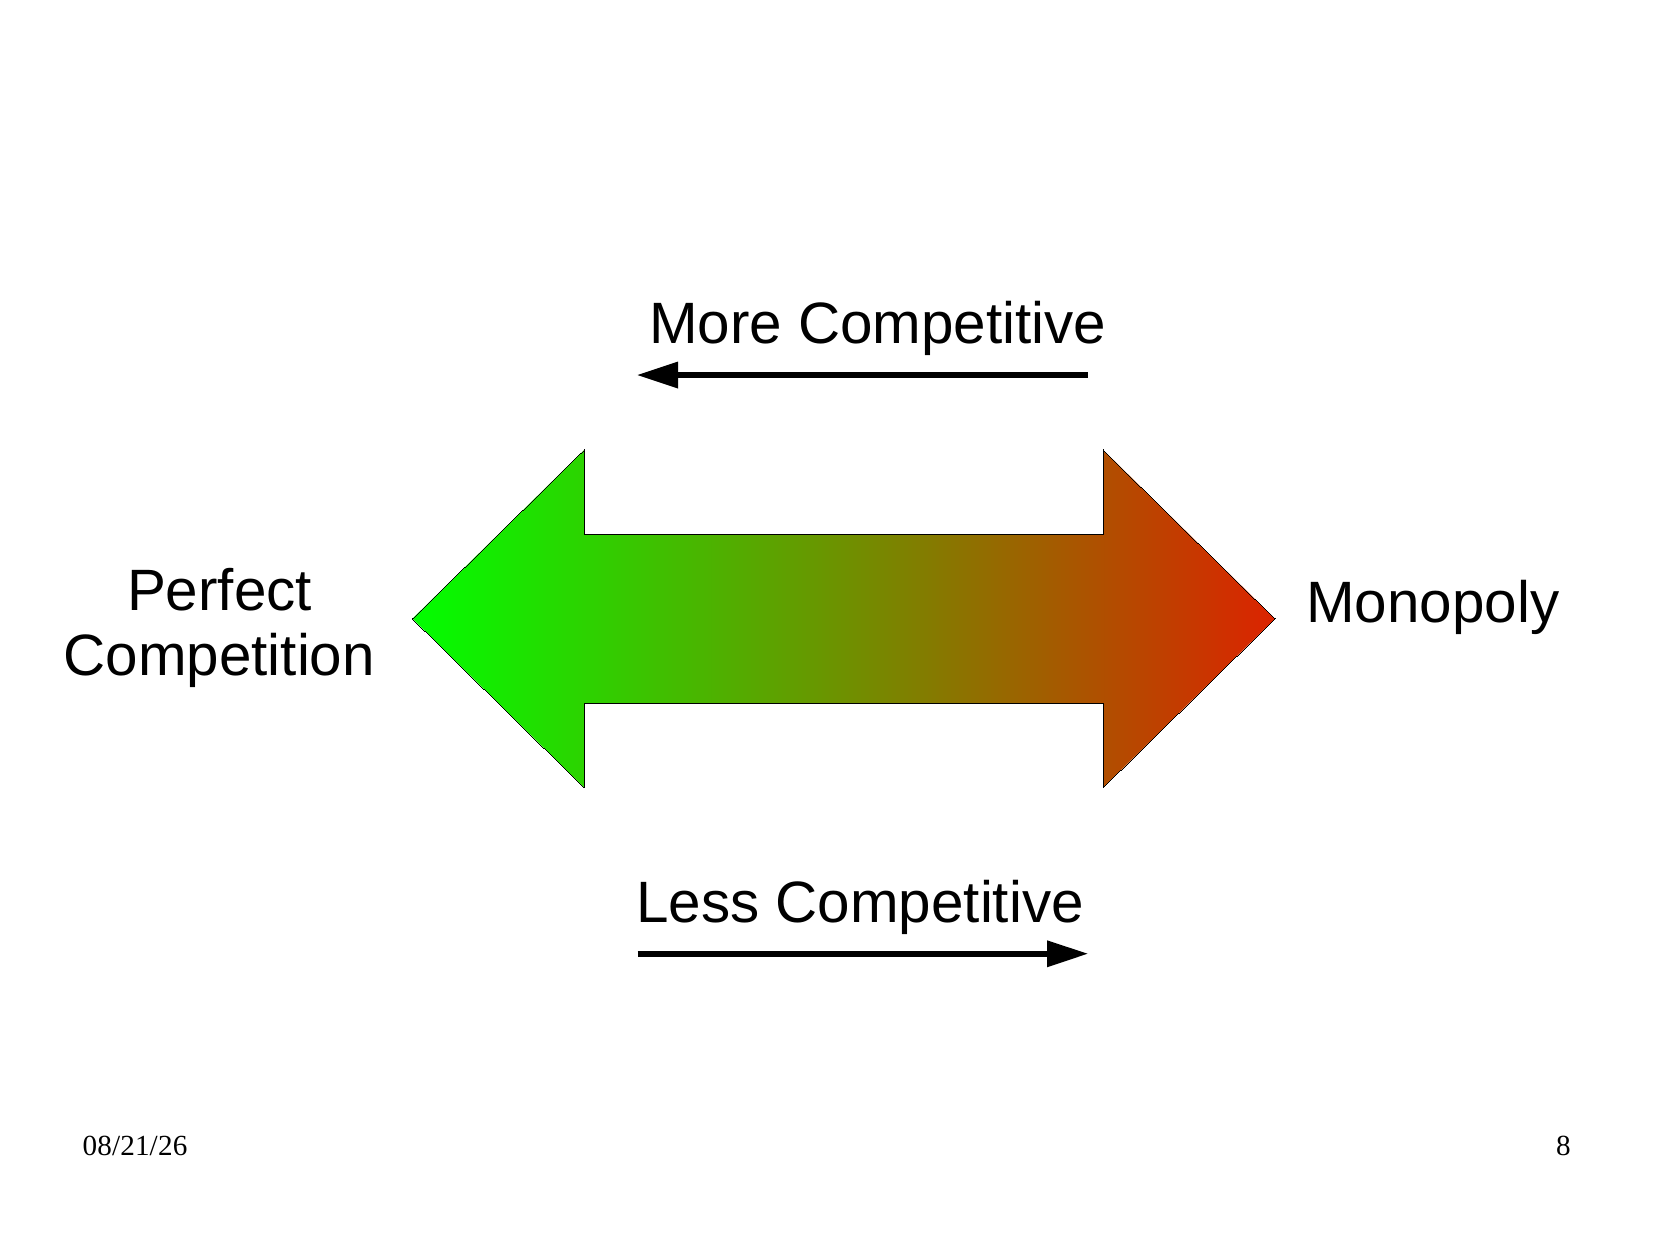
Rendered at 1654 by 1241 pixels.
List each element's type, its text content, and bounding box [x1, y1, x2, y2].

text_box Perfect Competition [37, 550, 402, 696]
text_box More Competitive [615, 283, 1141, 364]
text_box Less Competitive [597, 862, 1123, 943]
text_box [412, 449, 1275, 788]
text_box Monopoly [1275, 562, 1591, 643]
